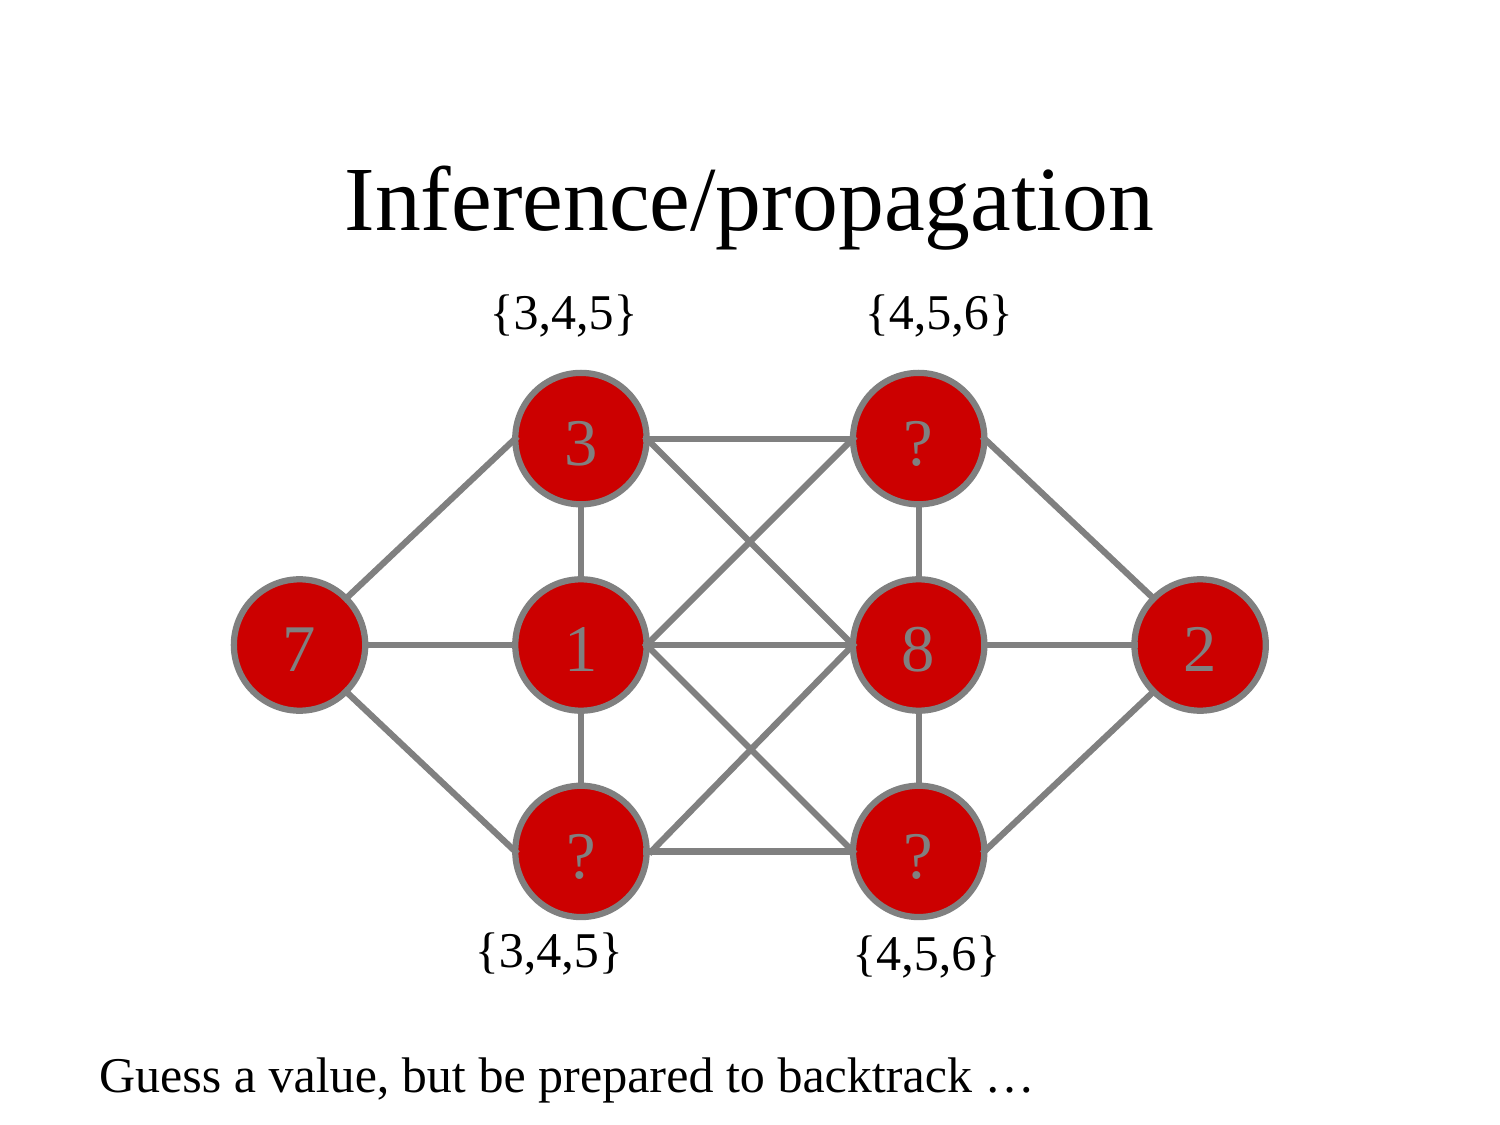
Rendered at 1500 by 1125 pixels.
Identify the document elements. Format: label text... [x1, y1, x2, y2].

text_box {4,5,6} [837, 912, 1038, 988]
text_box 8 [853, 579, 985, 711]
text_box 3 [515, 372, 647, 505]
text_box ? [853, 372, 985, 505]
title Inference/propagation [112, 99, 1388, 288]
text_box 7 [233, 579, 366, 711]
text_box {3,4,5} [474, 272, 751, 348]
text_box ? [515, 785, 647, 909]
text_box ? [853, 785, 985, 912]
text_box 1 [515, 579, 647, 711]
text_box Guess a value, but be prepared to backtrack … [84, 1034, 1050, 1111]
text_box {4,5,6} [849, 272, 1176, 348]
text_box {3,4,5} [460, 909, 638, 986]
text_box 2 [1134, 579, 1266, 711]
